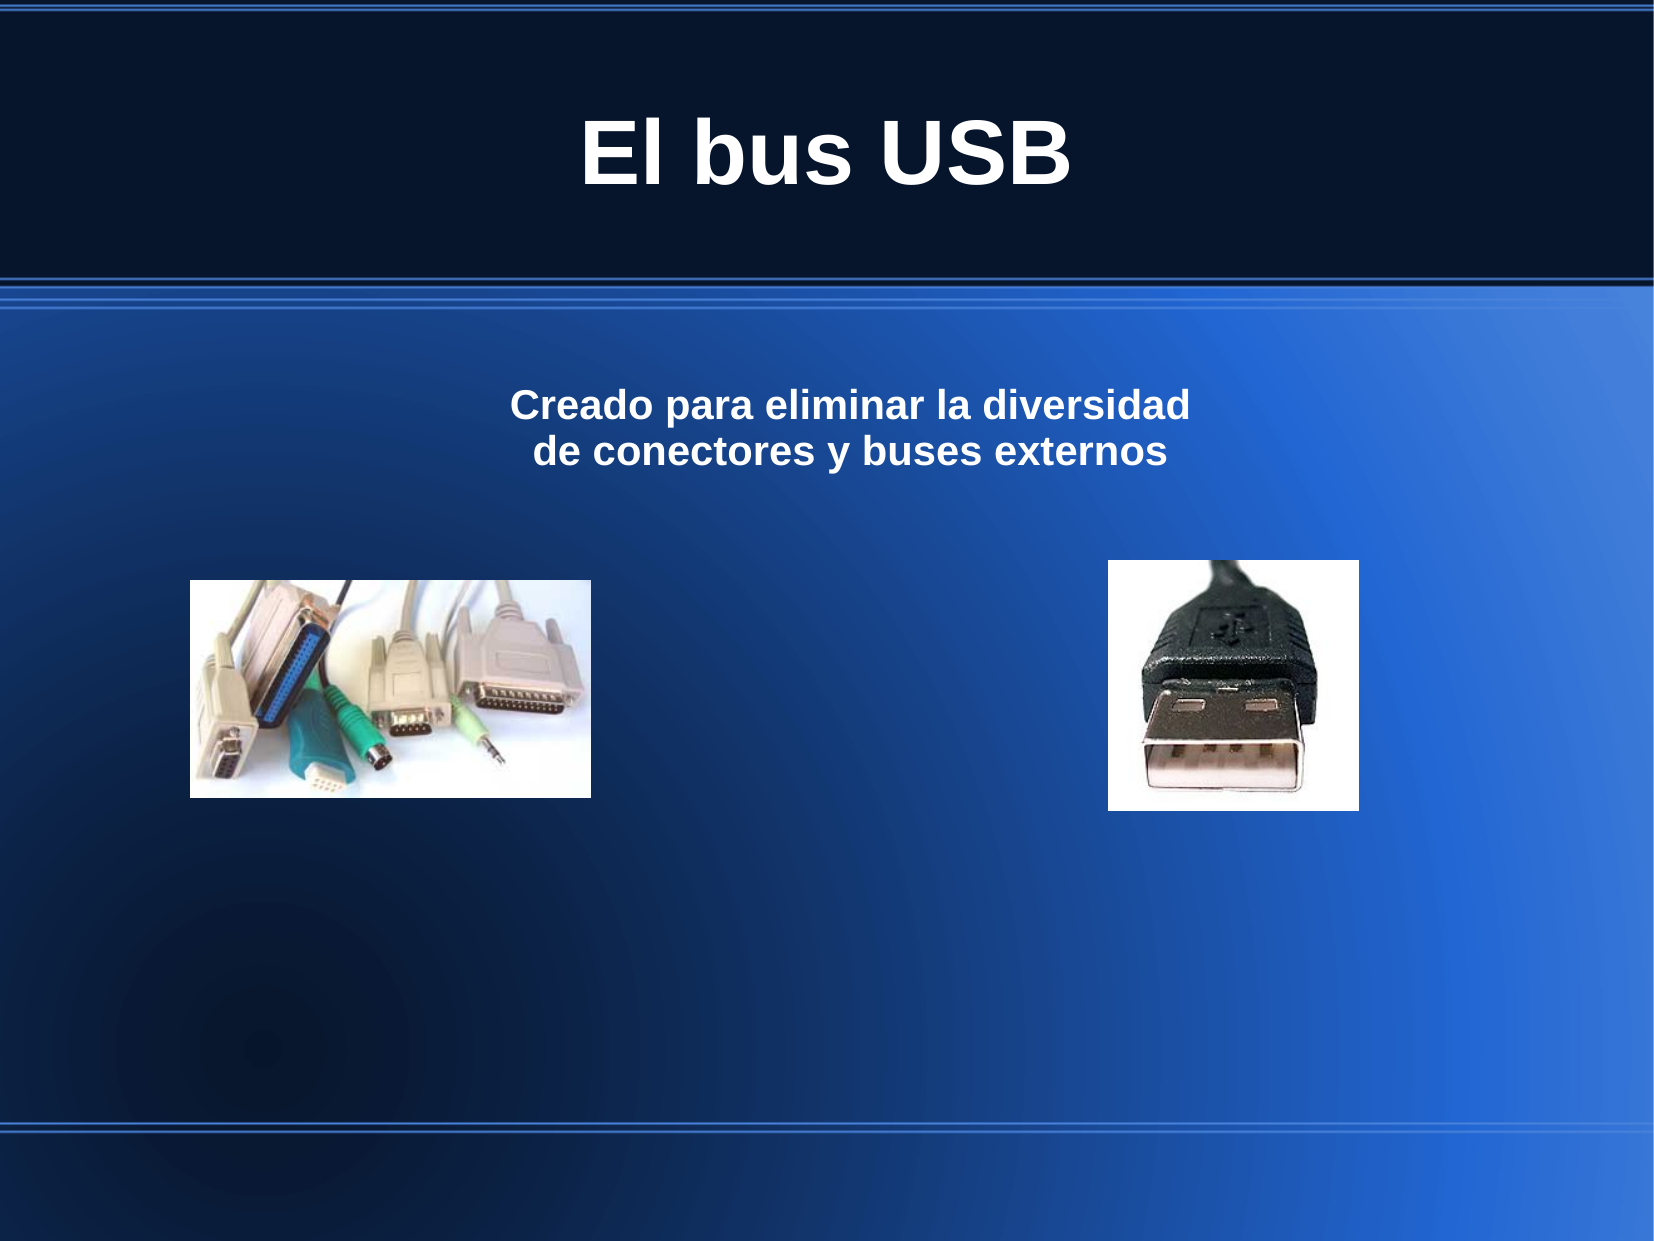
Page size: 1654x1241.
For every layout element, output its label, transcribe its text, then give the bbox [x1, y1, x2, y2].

picture [0, 0, 1654, 1241]
title El bus USB [82, 49, 1571, 257]
title Creado para eliminar la diversidad de conectores y buses externos [490, 353, 1211, 502]
